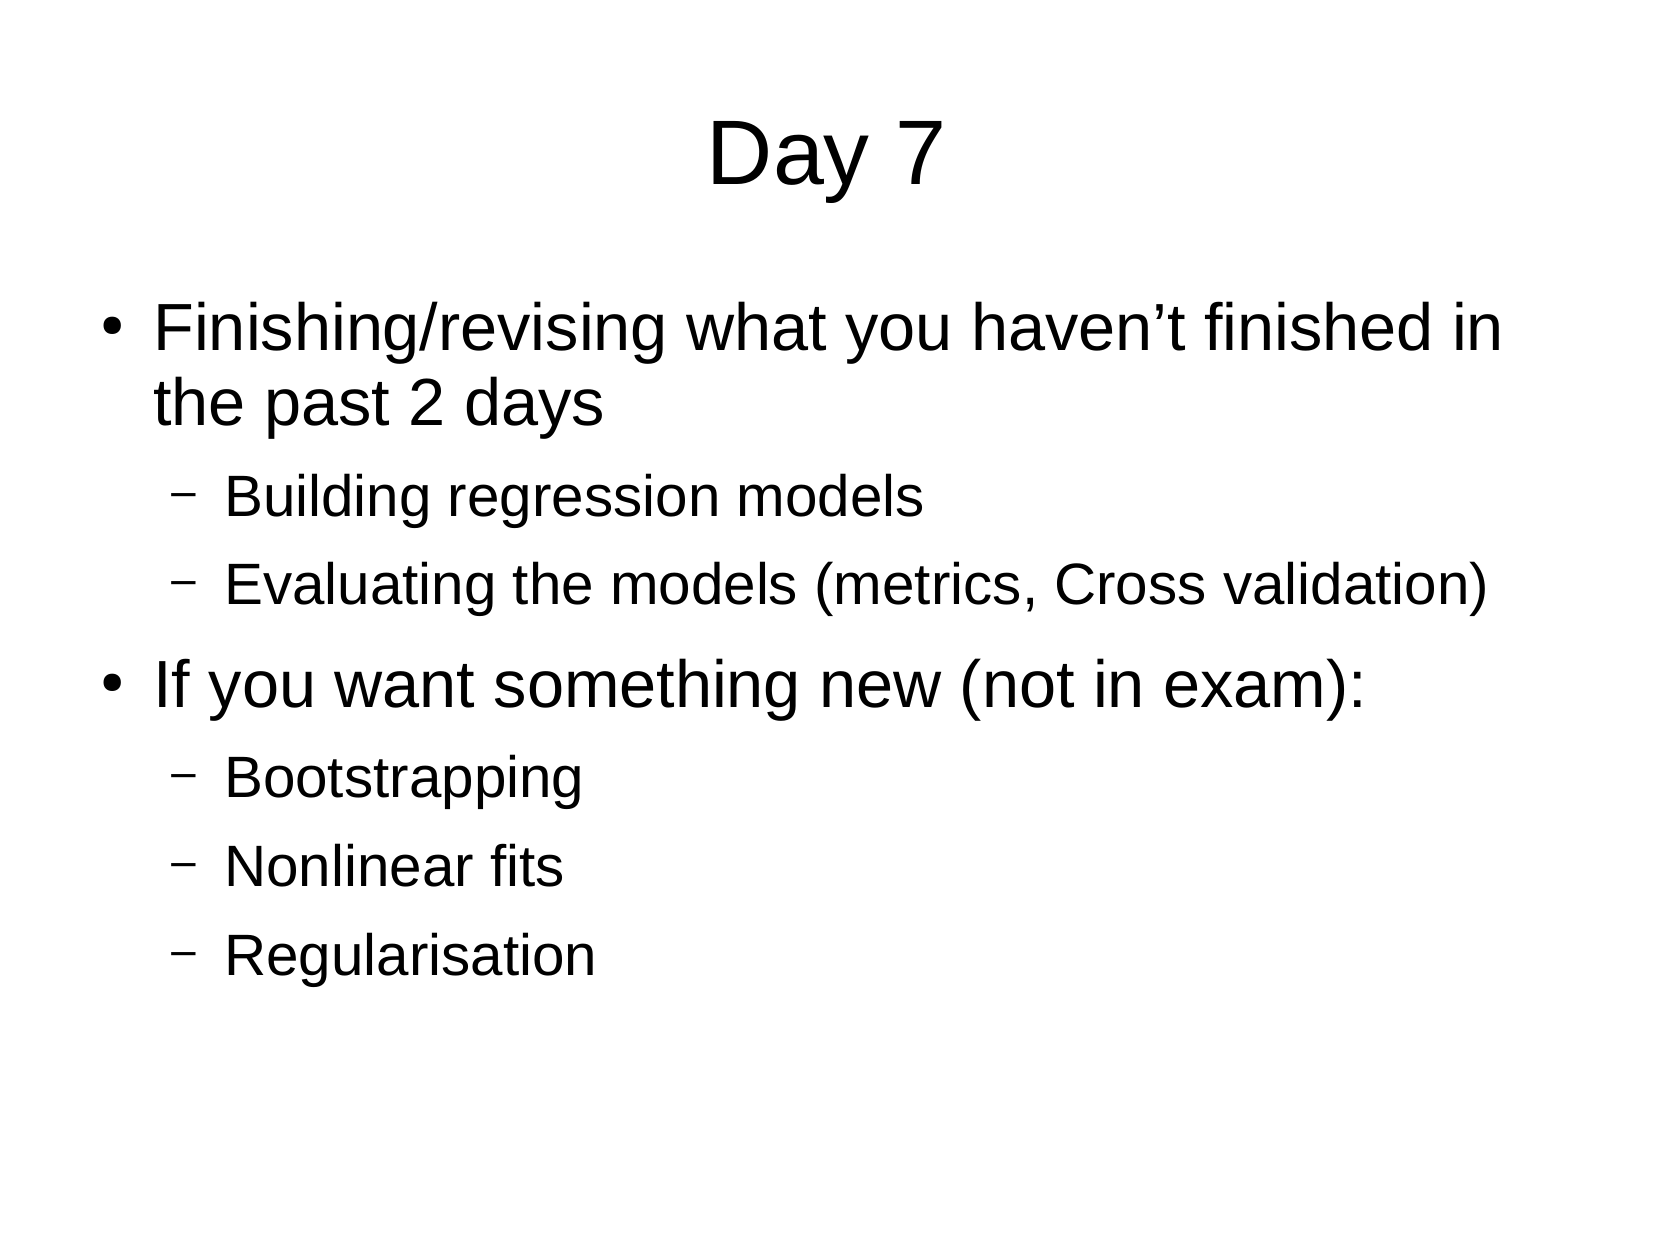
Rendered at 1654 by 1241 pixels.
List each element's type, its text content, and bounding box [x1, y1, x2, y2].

list Finishing/revising what you haven’t finished in the past 2 days Building regression models Evaluating the models (metrics, Cross validation) If you want something new (not in exam): Bootstrapping Nonlinear fits Regularisation [82, 290, 1571, 1010]
title Day 7 [82, 49, 1571, 257]
